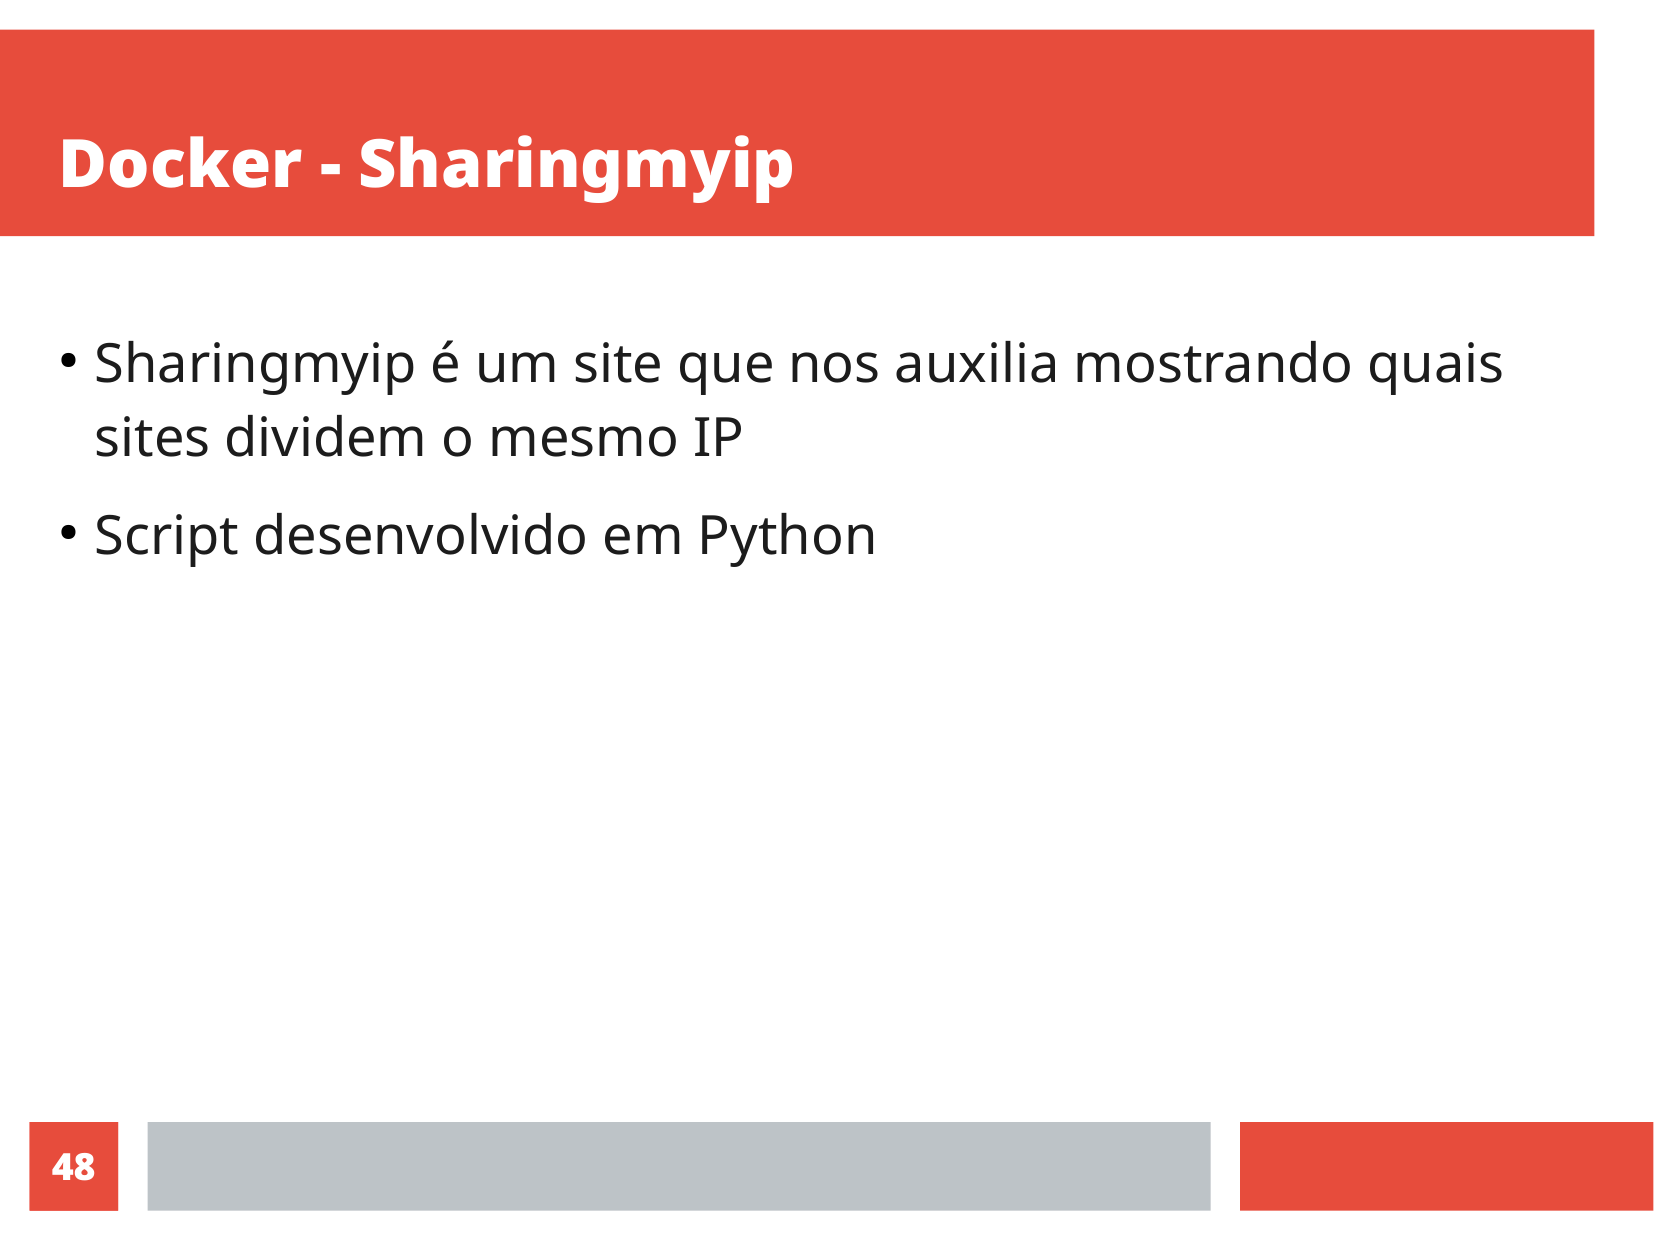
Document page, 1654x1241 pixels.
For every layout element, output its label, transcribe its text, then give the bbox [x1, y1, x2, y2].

list Sharingmyip é um site que nos auxilia mostrando quais sites dividem o mesmo IP Script desenvolvido em Python [59, 324, 1565, 1093]
title Docker - Sharingmyip [59, 59, 1595, 207]
